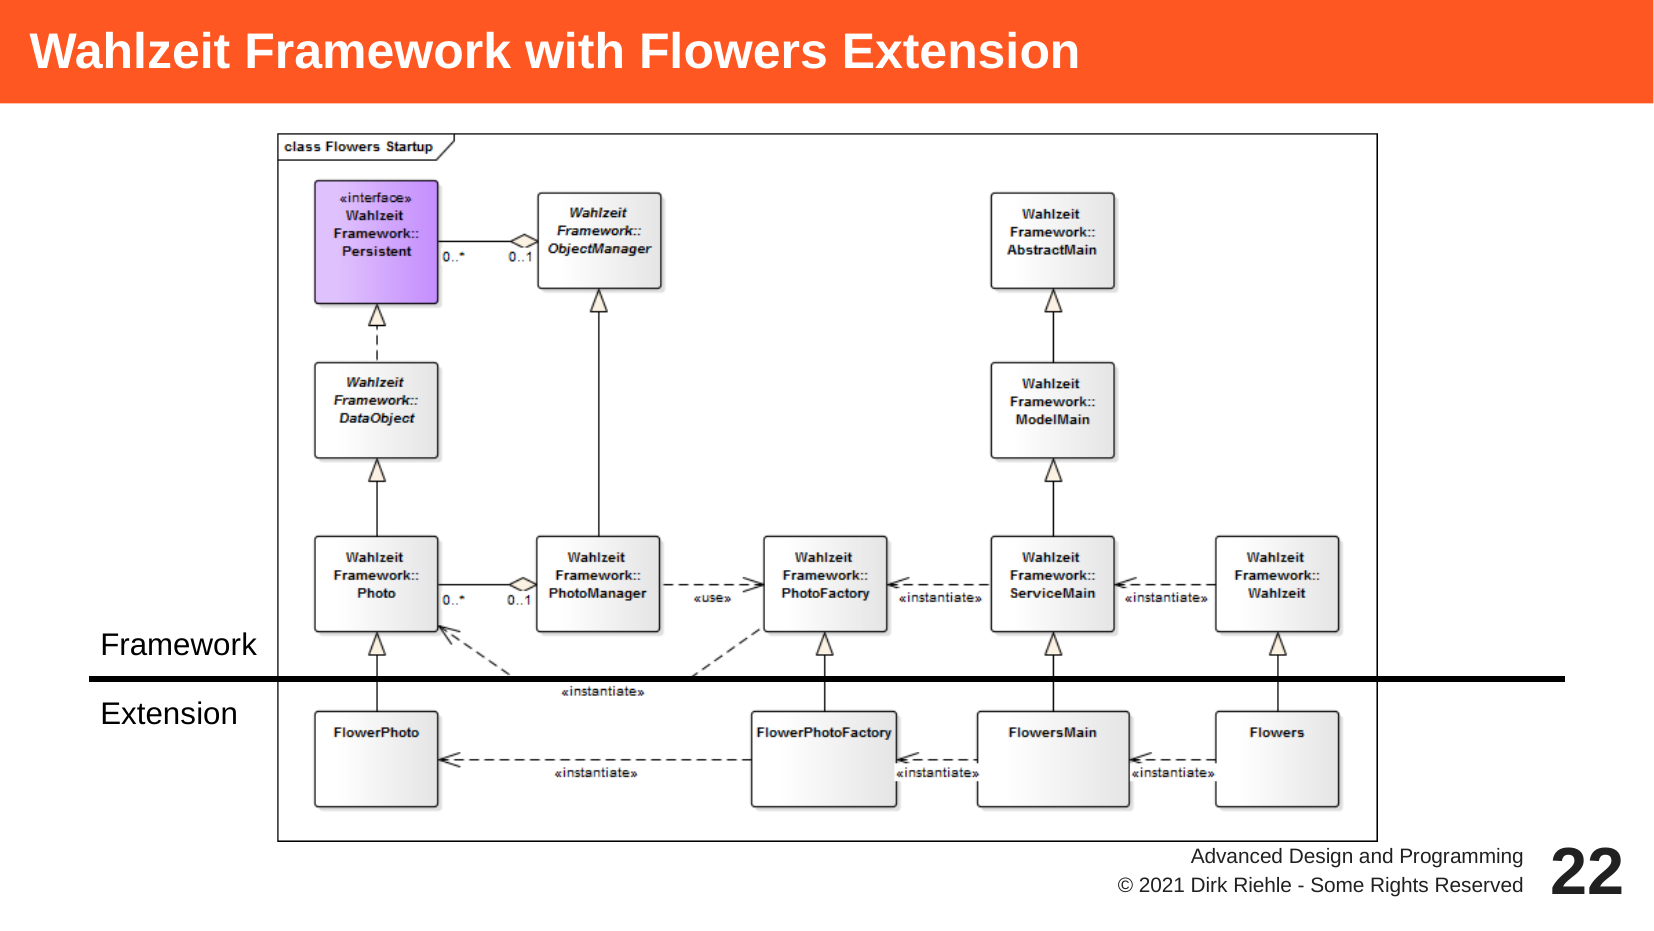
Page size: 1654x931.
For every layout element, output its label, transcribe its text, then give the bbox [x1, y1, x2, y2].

picture [276, 682, 1378, 842]
title Wahlzeit Framework with Flowers Extension [0, 0, 1654, 104]
picture [276, 132, 1378, 676]
